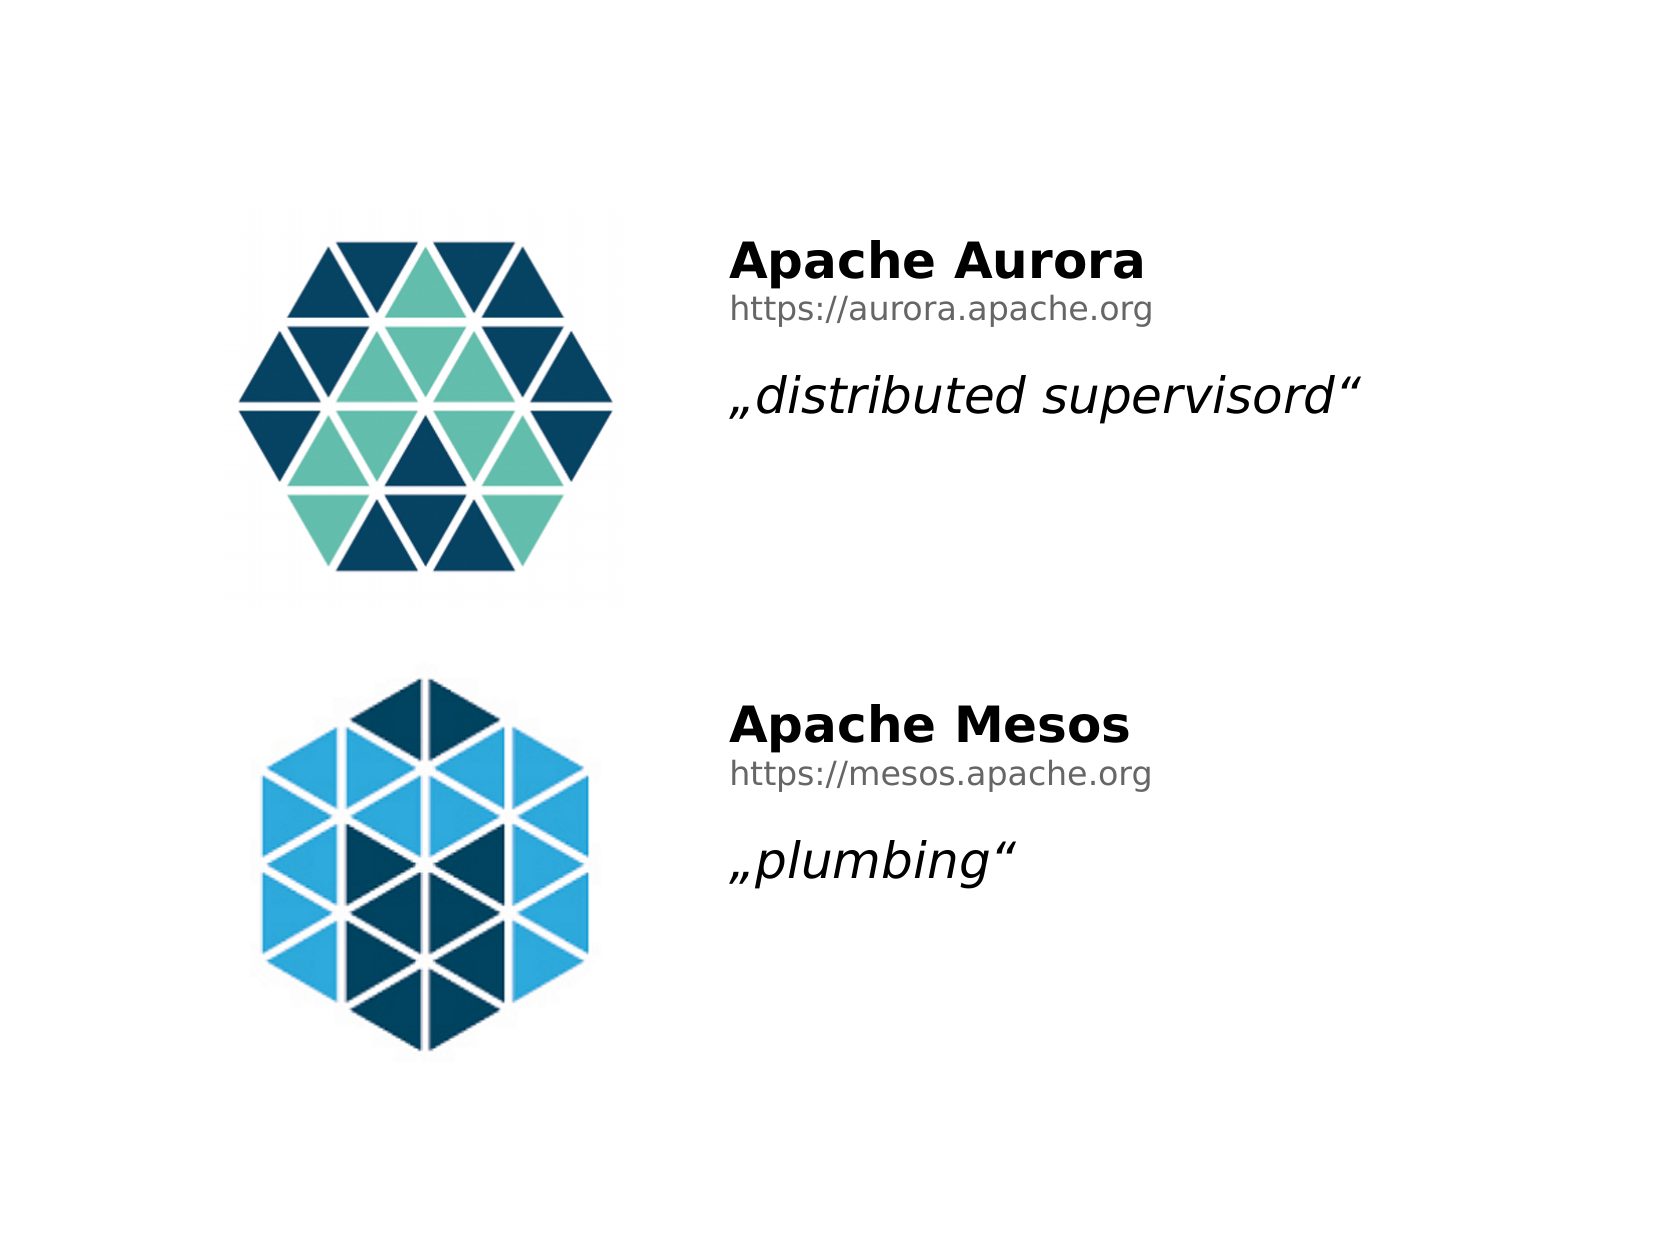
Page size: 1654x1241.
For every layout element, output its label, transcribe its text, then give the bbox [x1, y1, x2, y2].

text_box Apache Aurora https://aurora.apache.org „distributed supervisord“ [714, 224, 1565, 749]
text_box Apache Mesos https://mesos.apache.org „plumbing“ [714, 689, 1542, 1156]
picture [224, 661, 626, 1063]
picture [224, 206, 626, 609]
